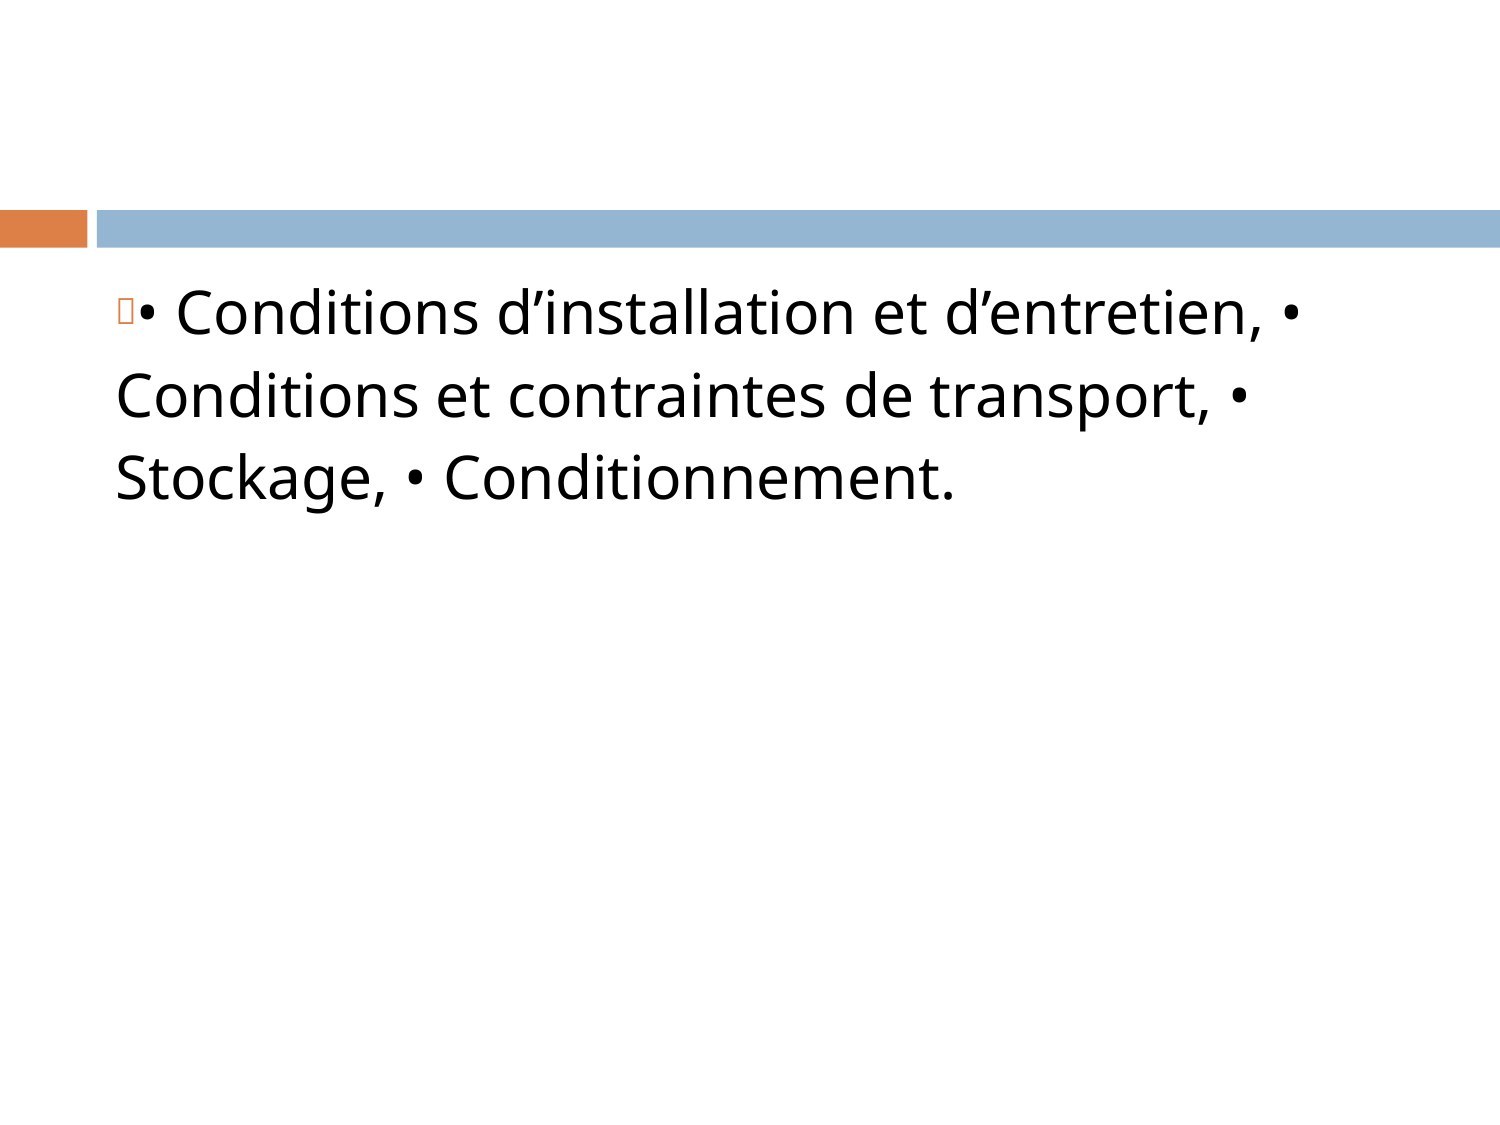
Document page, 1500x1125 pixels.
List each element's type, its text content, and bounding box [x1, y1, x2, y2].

list • Conditions d’installation et d’entretien, • Conditions et contraintes de transport, • Stockage, • Conditionnement. [100, 262, 1439, 1001]
